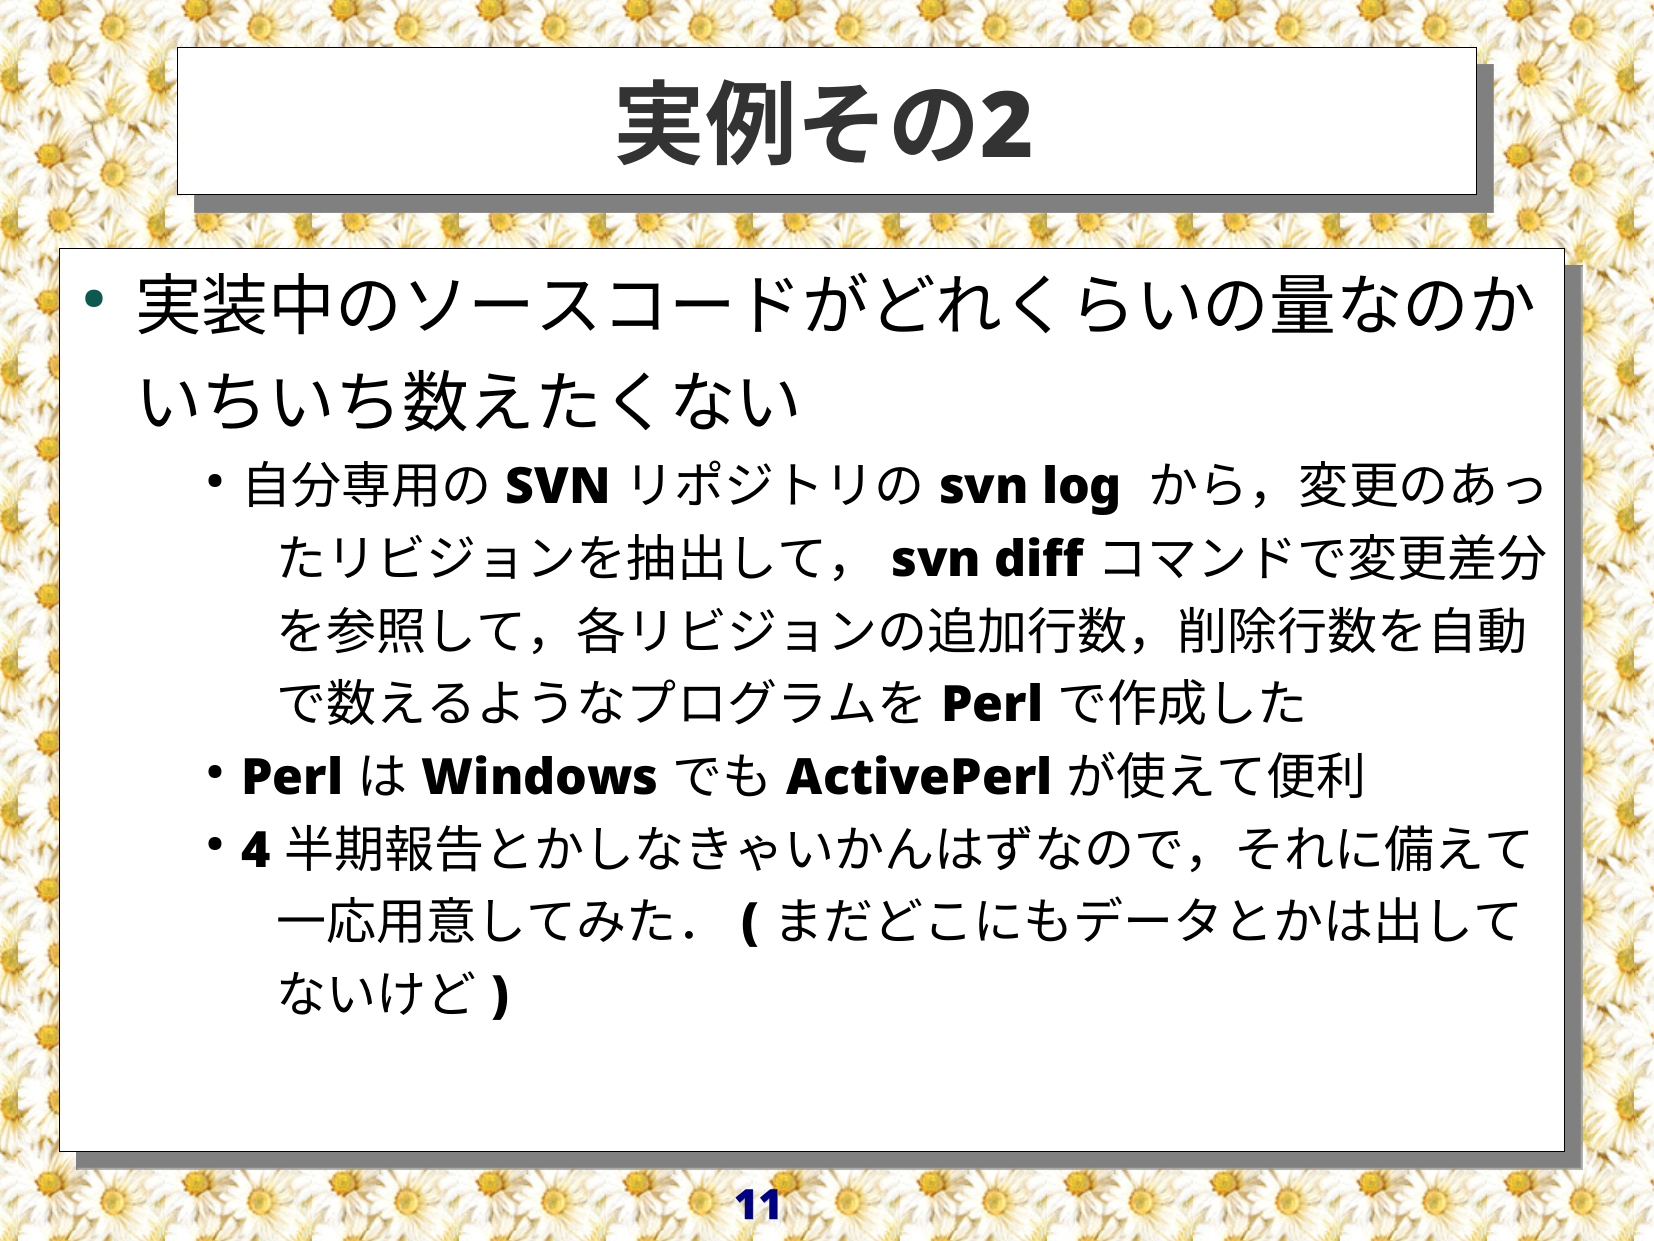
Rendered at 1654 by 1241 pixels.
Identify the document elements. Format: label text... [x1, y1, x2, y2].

title 実例その2 [218, 47, 1430, 189]
picture [0, 0, 1654, 1241]
list 実装中のソースコードがどれくらいの量なのかいちいち数えたくない 自分専用のSVNリポジトリのsvn log から，変更のあったリビジョンを抽出して，svn diffコマンドで変更差分を参照して，各リビジョンの追加行数，削除行数を自動で数えるようなプログラムをPerlで作成した PerlはWindowsでもActivePerlが使えて便利 4半期報告とかしなきゃいかんはずなので，それに備えて一応用意してみた．(まだどこにもデータとかは出してないけど) [64, 252, 1565, 1108]
